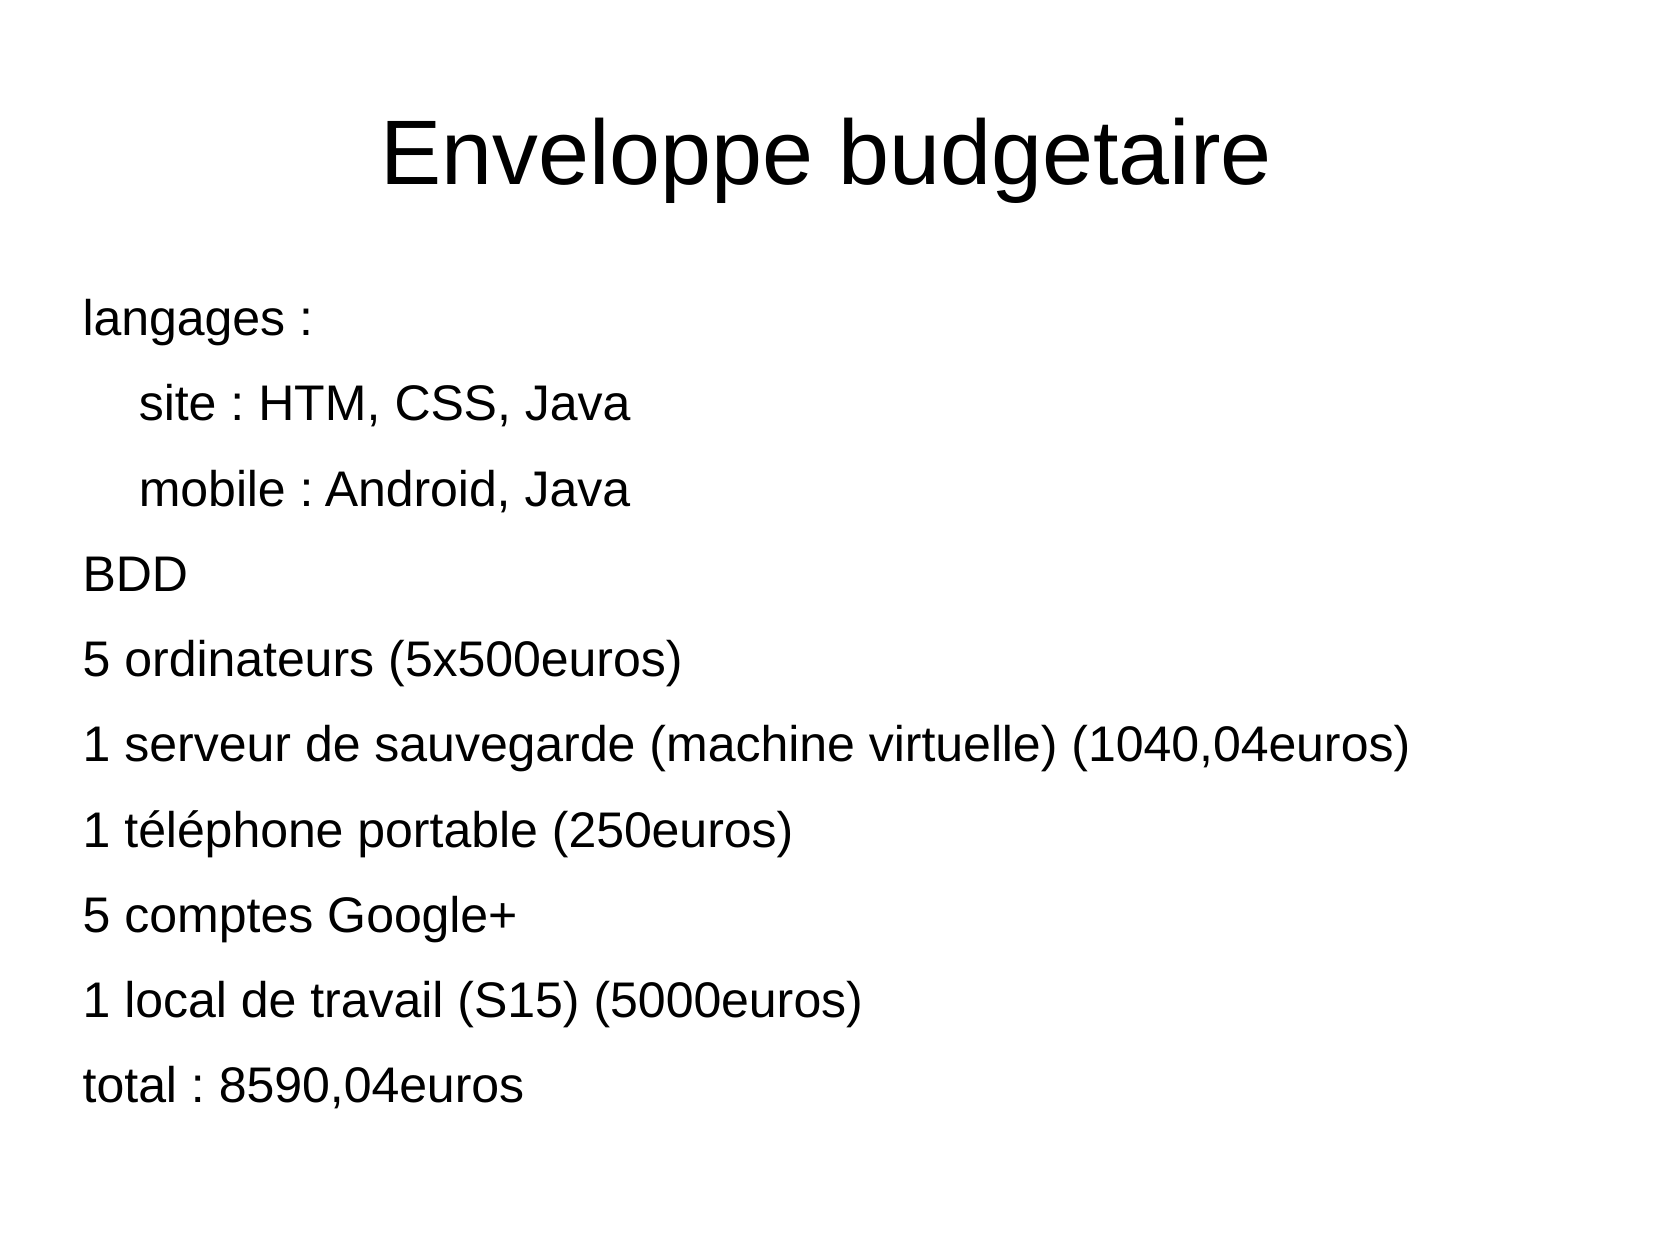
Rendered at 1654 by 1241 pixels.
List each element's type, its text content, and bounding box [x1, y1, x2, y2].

list langages : site : HTM, CSS, Java mobile : Android, Java BDD 5 ordinateurs (5x500euros) 1 serveur de sauvegarde (machine virtuelle) (1040,04euros) 1 téléphone portable (250euros) 5 comptes Google+ 1 local de travail (S15) (5000euros) total : 8590,04euros [82, 290, 1571, 1114]
title Enveloppe budgetaire [82, 49, 1571, 257]
